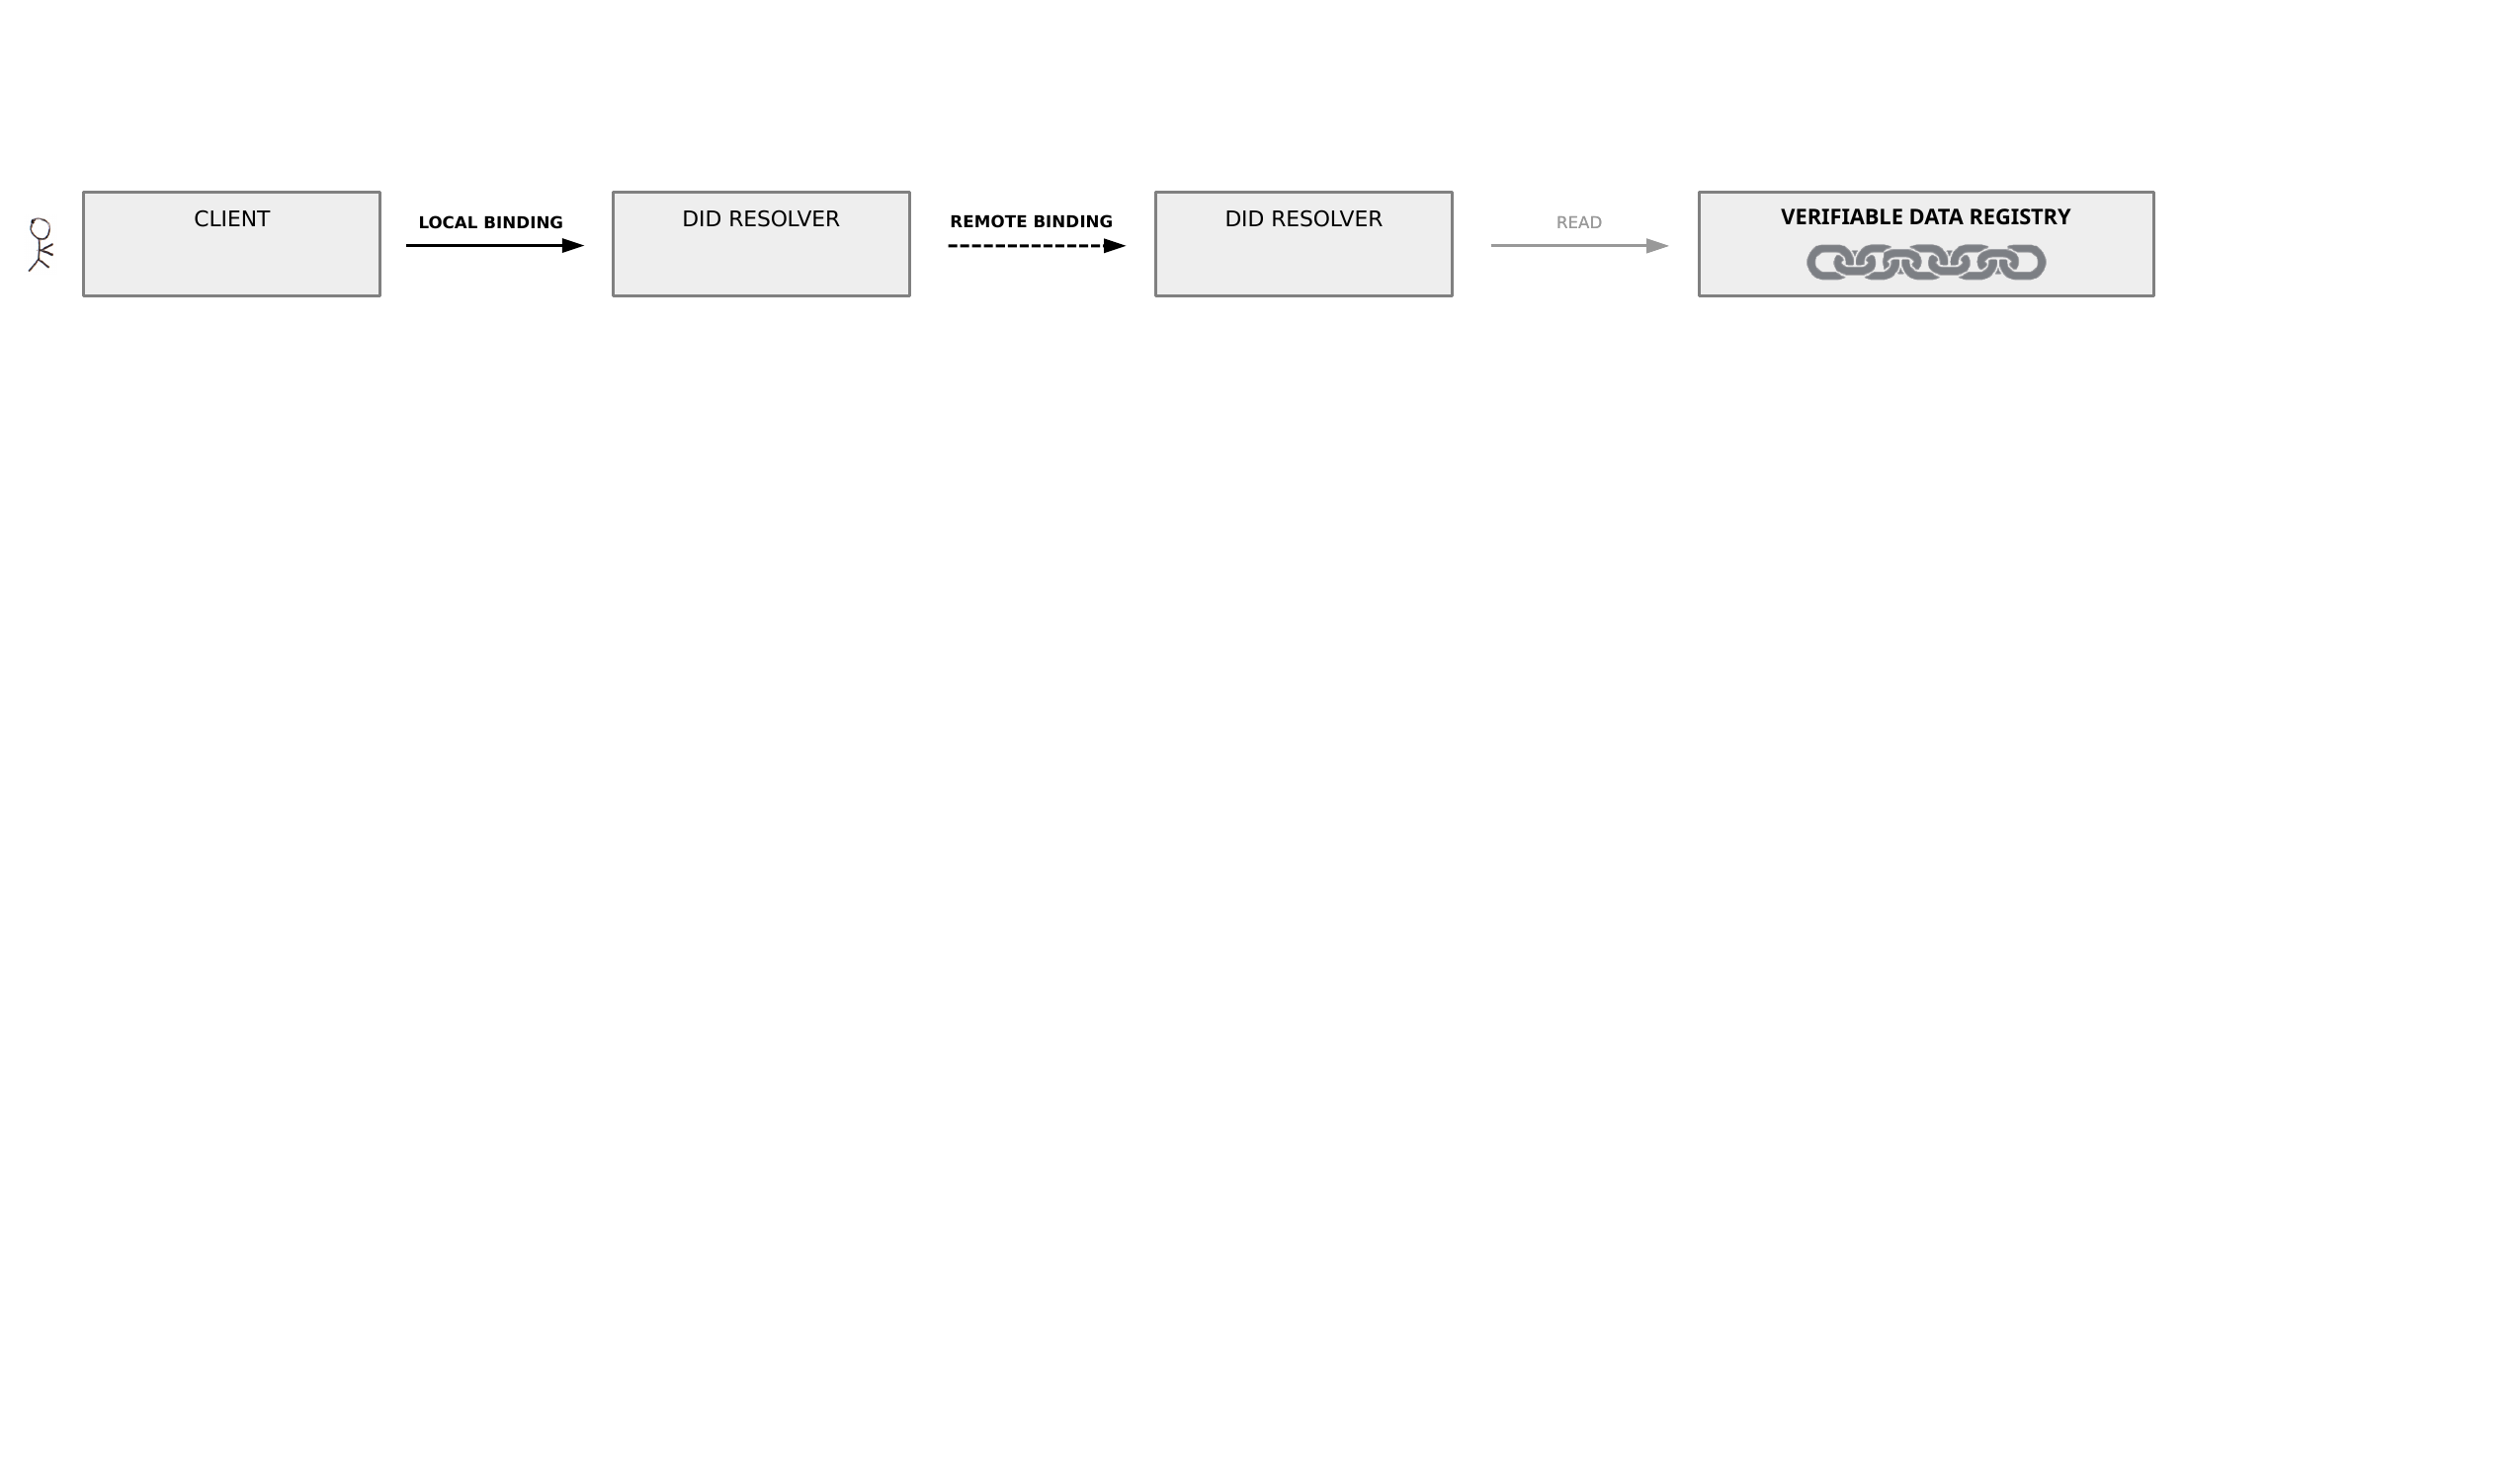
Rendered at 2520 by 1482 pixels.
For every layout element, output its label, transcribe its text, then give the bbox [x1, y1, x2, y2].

text_box DID RESOLVER [1155, 192, 1453, 296]
text_box REMOTE BINDING [935, 205, 1136, 252]
text_box CLIENT [83, 192, 380, 296]
text_box LOCAL BINDING [403, 206, 605, 253]
text_box READ [1542, 206, 1634, 252]
picture [24, 214, 57, 275]
text_box DID RESOLVER [613, 192, 910, 296]
picture [1797, 235, 2057, 288]
text_box VERIFIABLE DATA REGISTRY [1699, 192, 2154, 296]
